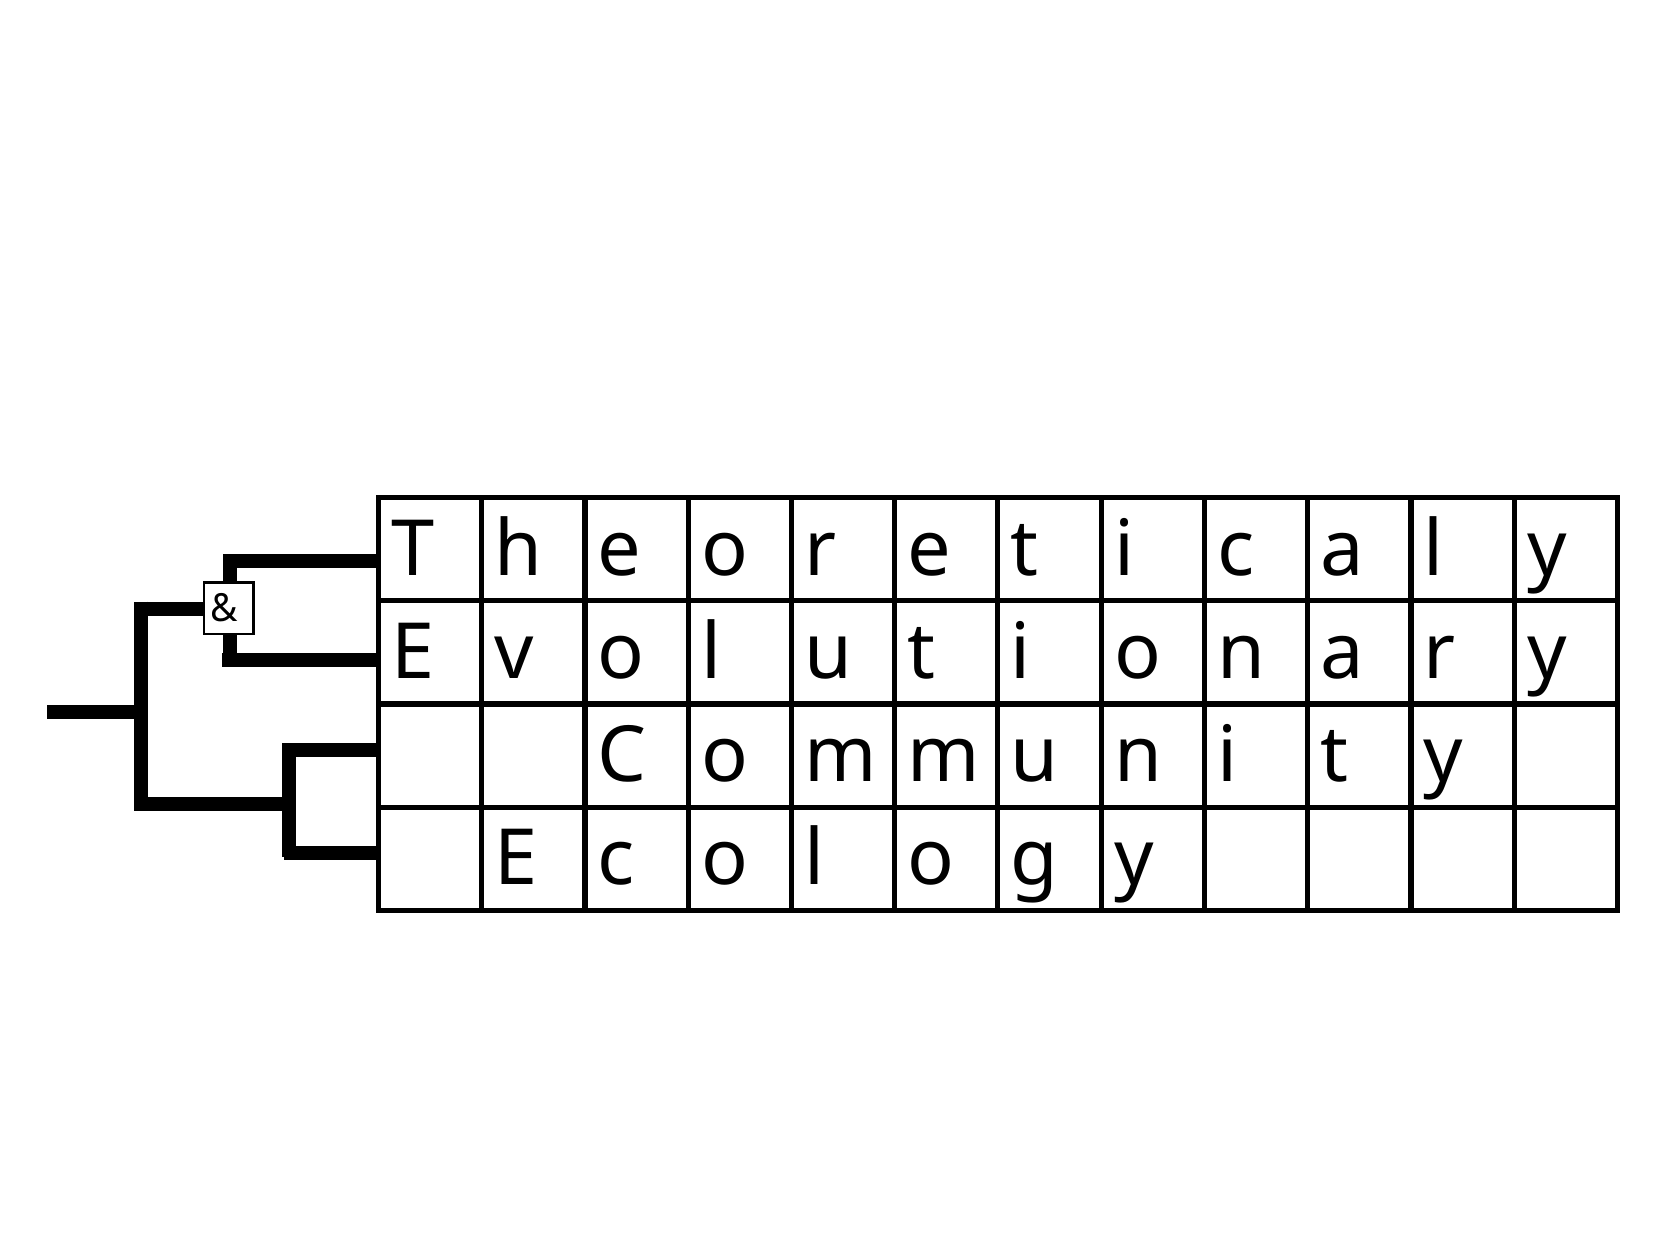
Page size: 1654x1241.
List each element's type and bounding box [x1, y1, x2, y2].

picture [47, 495, 1621, 914]
